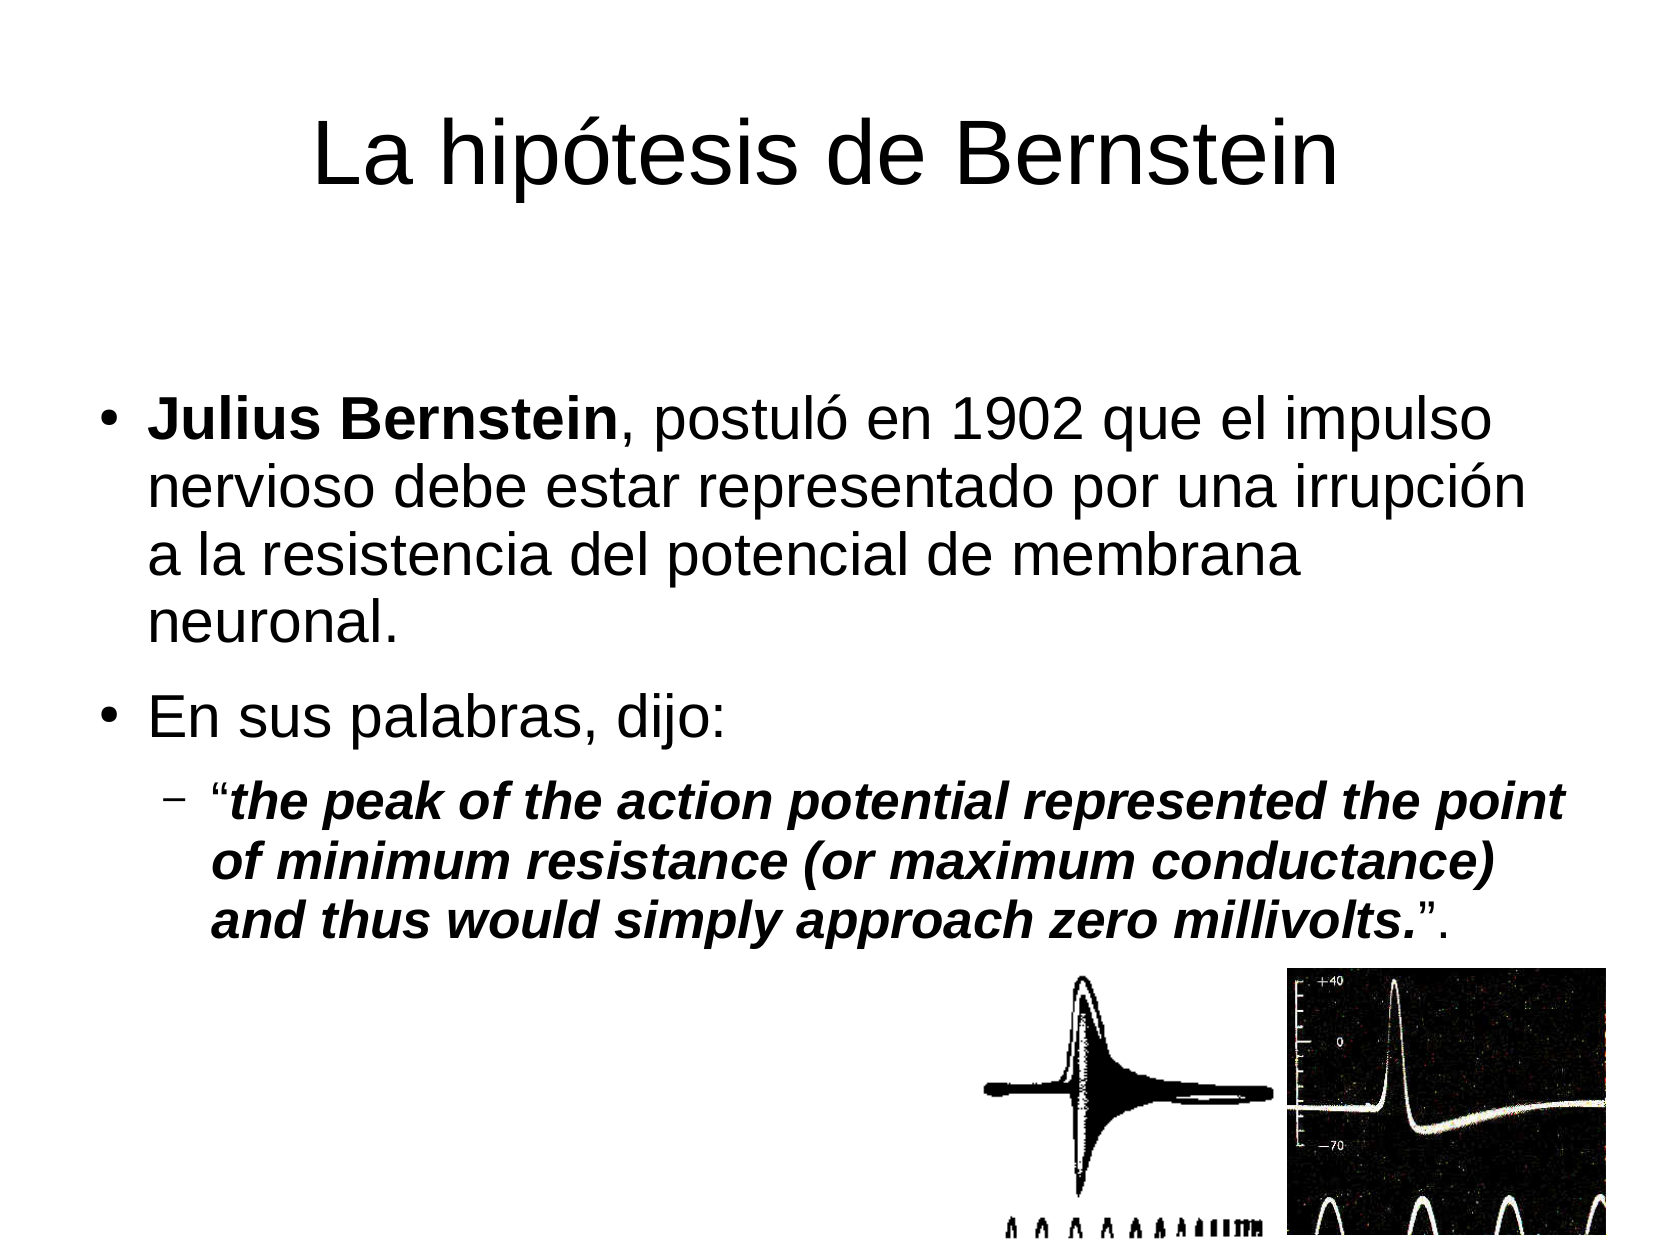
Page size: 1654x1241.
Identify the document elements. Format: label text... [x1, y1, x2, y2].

picture [1287, 968, 1607, 1235]
list Julius Bernstein, postuló en 1902 que el impulso nervioso debe estar representado por una irrupción a la resistencia del potencial de membrana neuronal. En sus palabras, dijo: “the peak of the action potential represented the point of minimum resistance (or maximum conductance) and thus would simply approach zero millivolts.”. [82, 290, 1571, 1010]
picture [981, 970, 1283, 1240]
title La hipótesis de Bernstein [82, 49, 1571, 257]
